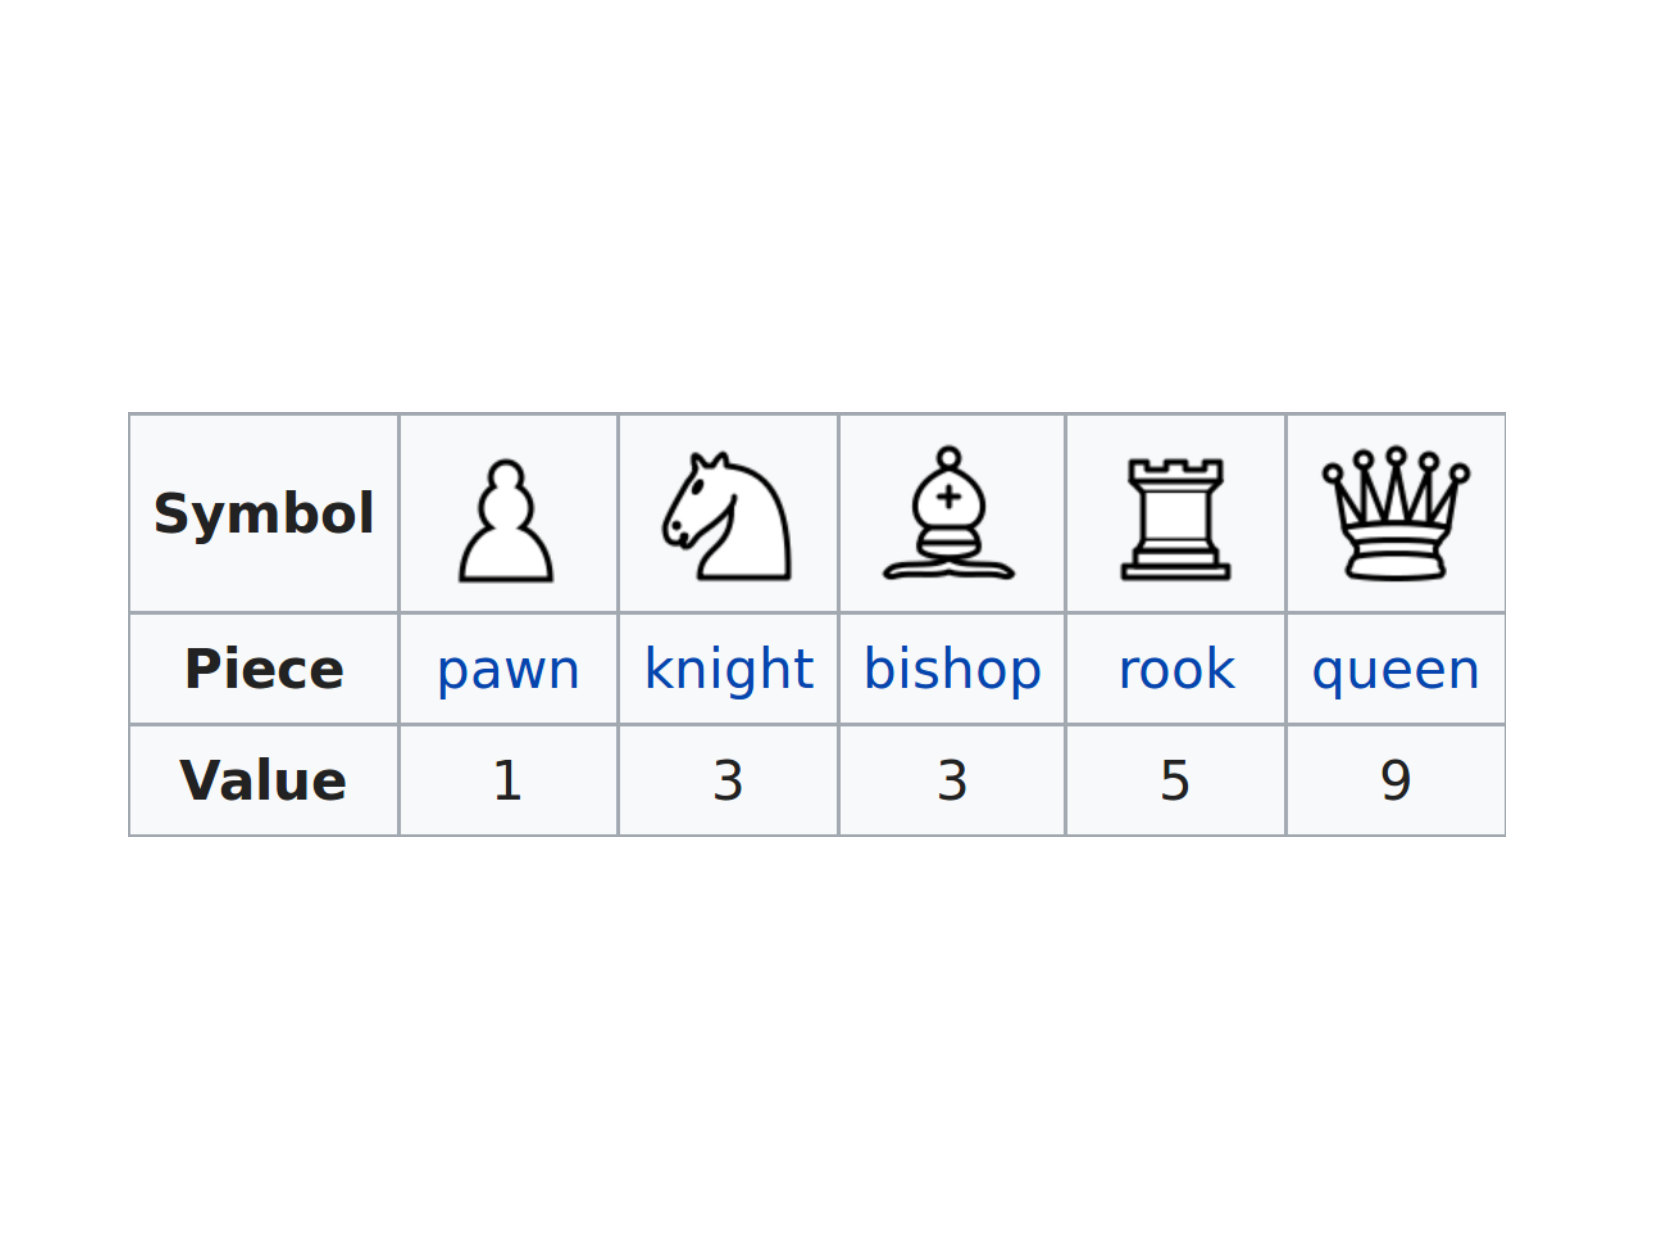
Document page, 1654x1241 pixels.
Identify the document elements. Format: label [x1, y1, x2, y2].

picture [128, 412, 1506, 837]
